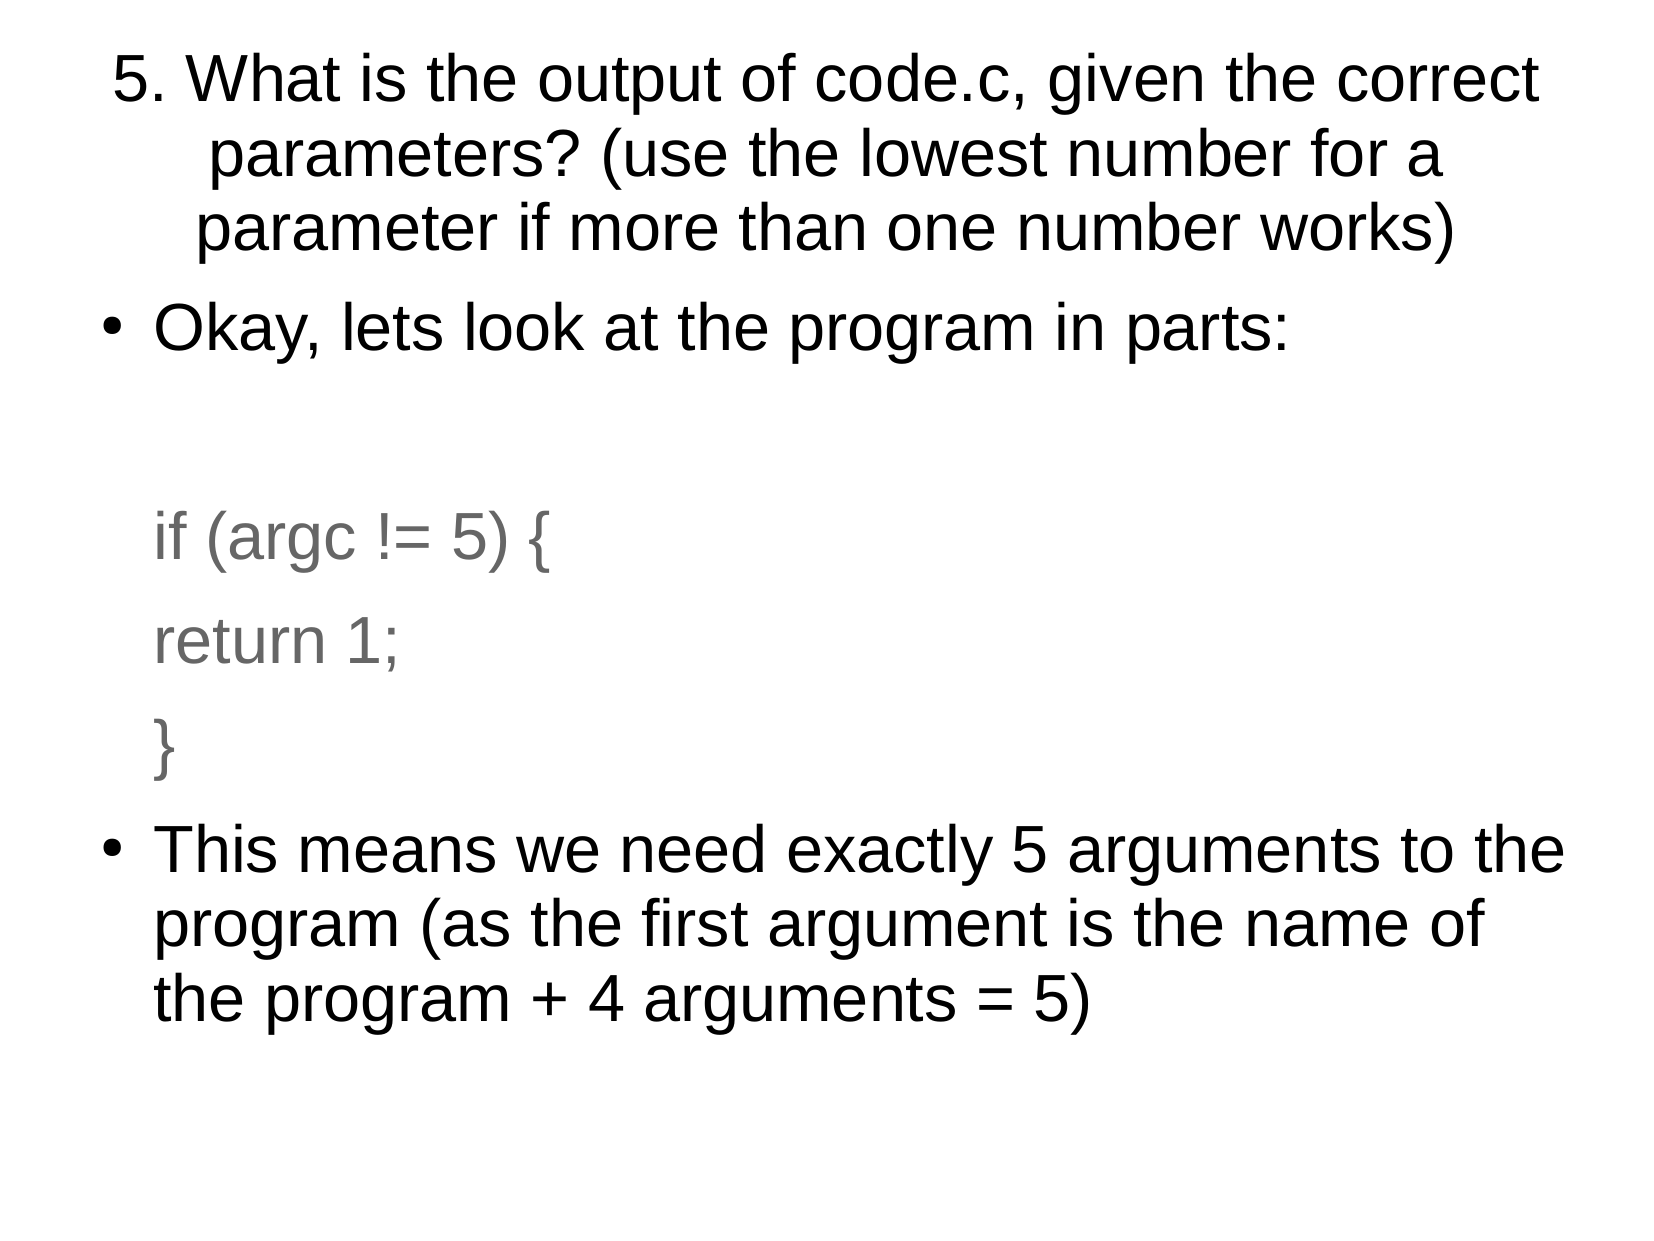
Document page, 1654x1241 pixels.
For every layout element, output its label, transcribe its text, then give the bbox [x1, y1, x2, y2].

title 5. What is the output of code.c, given the correct parameters? (use the lowest number for a parameter if more than one number works) [82, 40, 1571, 266]
list Okay, lets look at the program in parts: if (argc != 5) { return 1; } This means we need exactly 5 arguments to the program (as the first argument is the name of the program + 4 arguments = 5) [82, 290, 1571, 1201]
